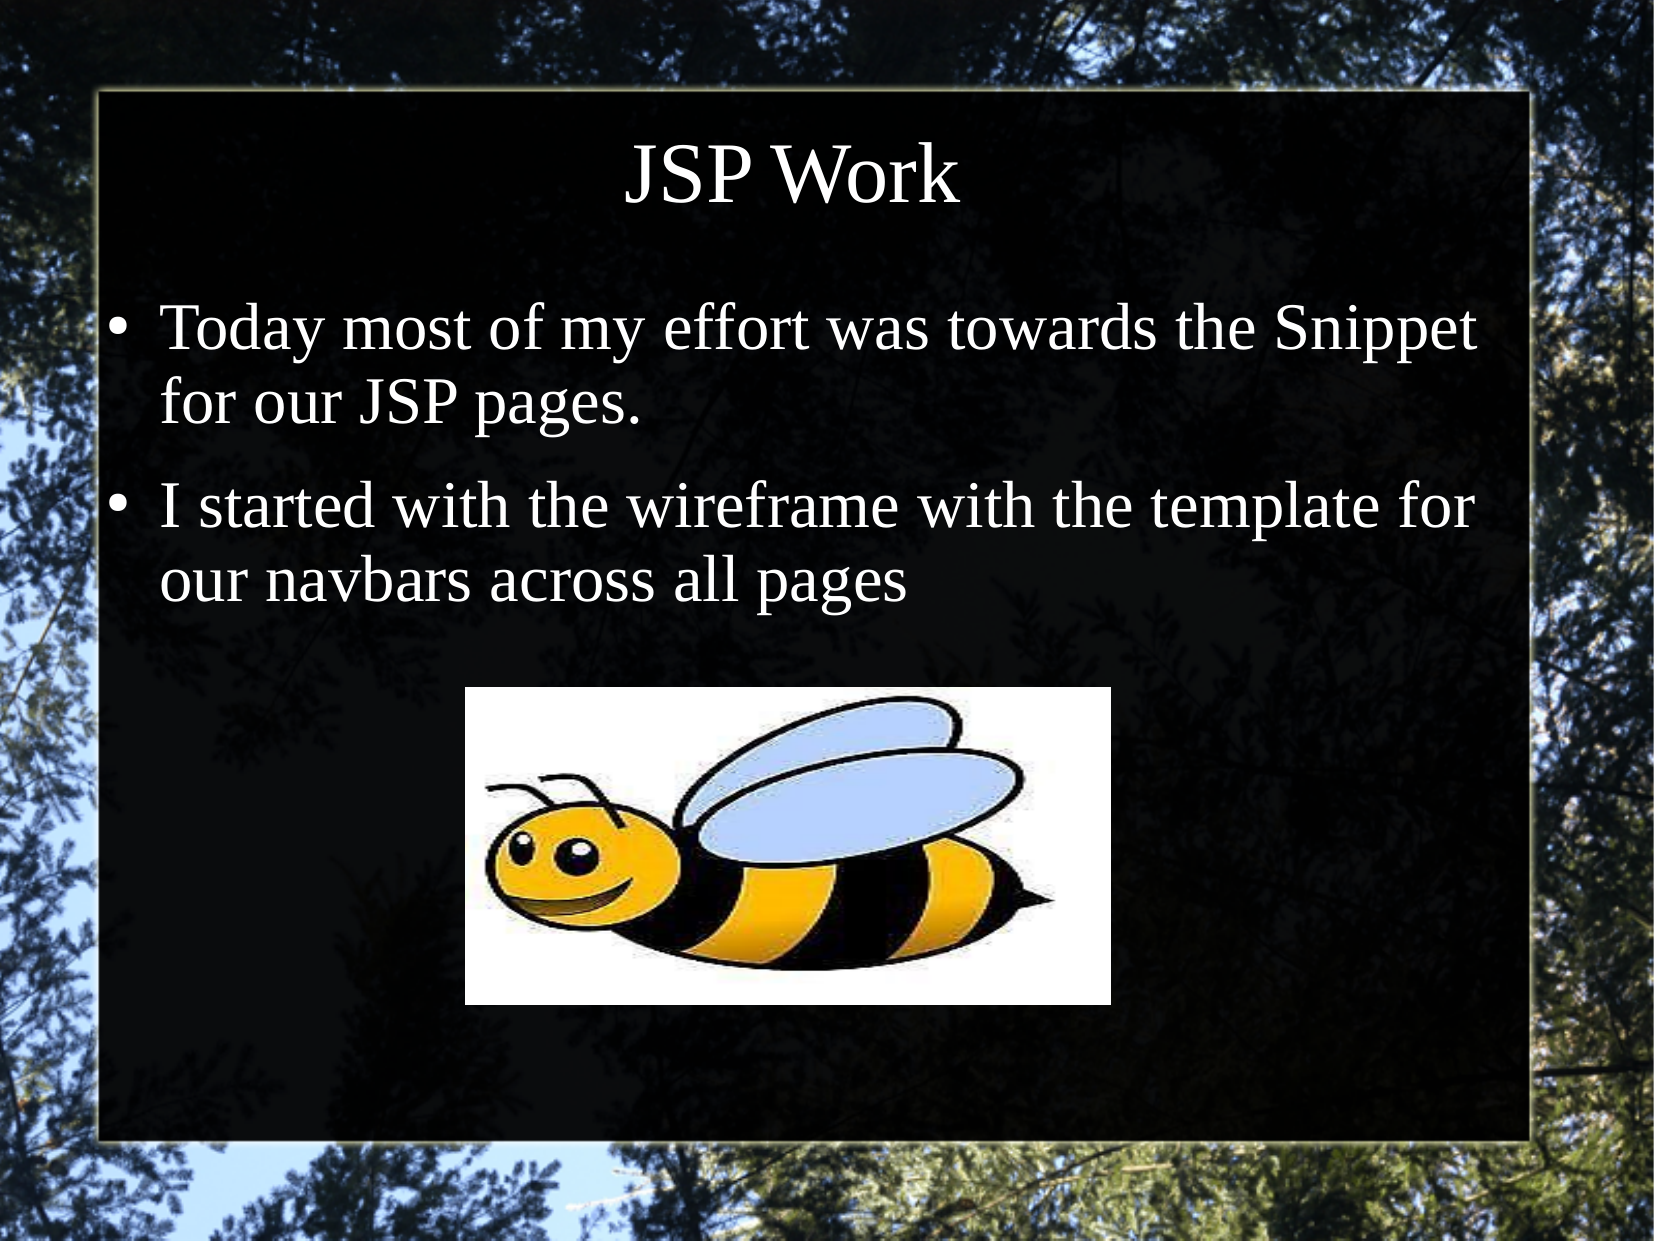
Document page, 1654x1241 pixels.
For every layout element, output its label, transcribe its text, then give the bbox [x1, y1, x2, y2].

title JSP Work [88, 88, 1536, 257]
list Today most of my effort was towards the Snippet for our JSP pages. I started with the wireframe with the template for our navbars across all pages [88, 290, 1536, 1123]
picture [0, 0, 1654, 1241]
